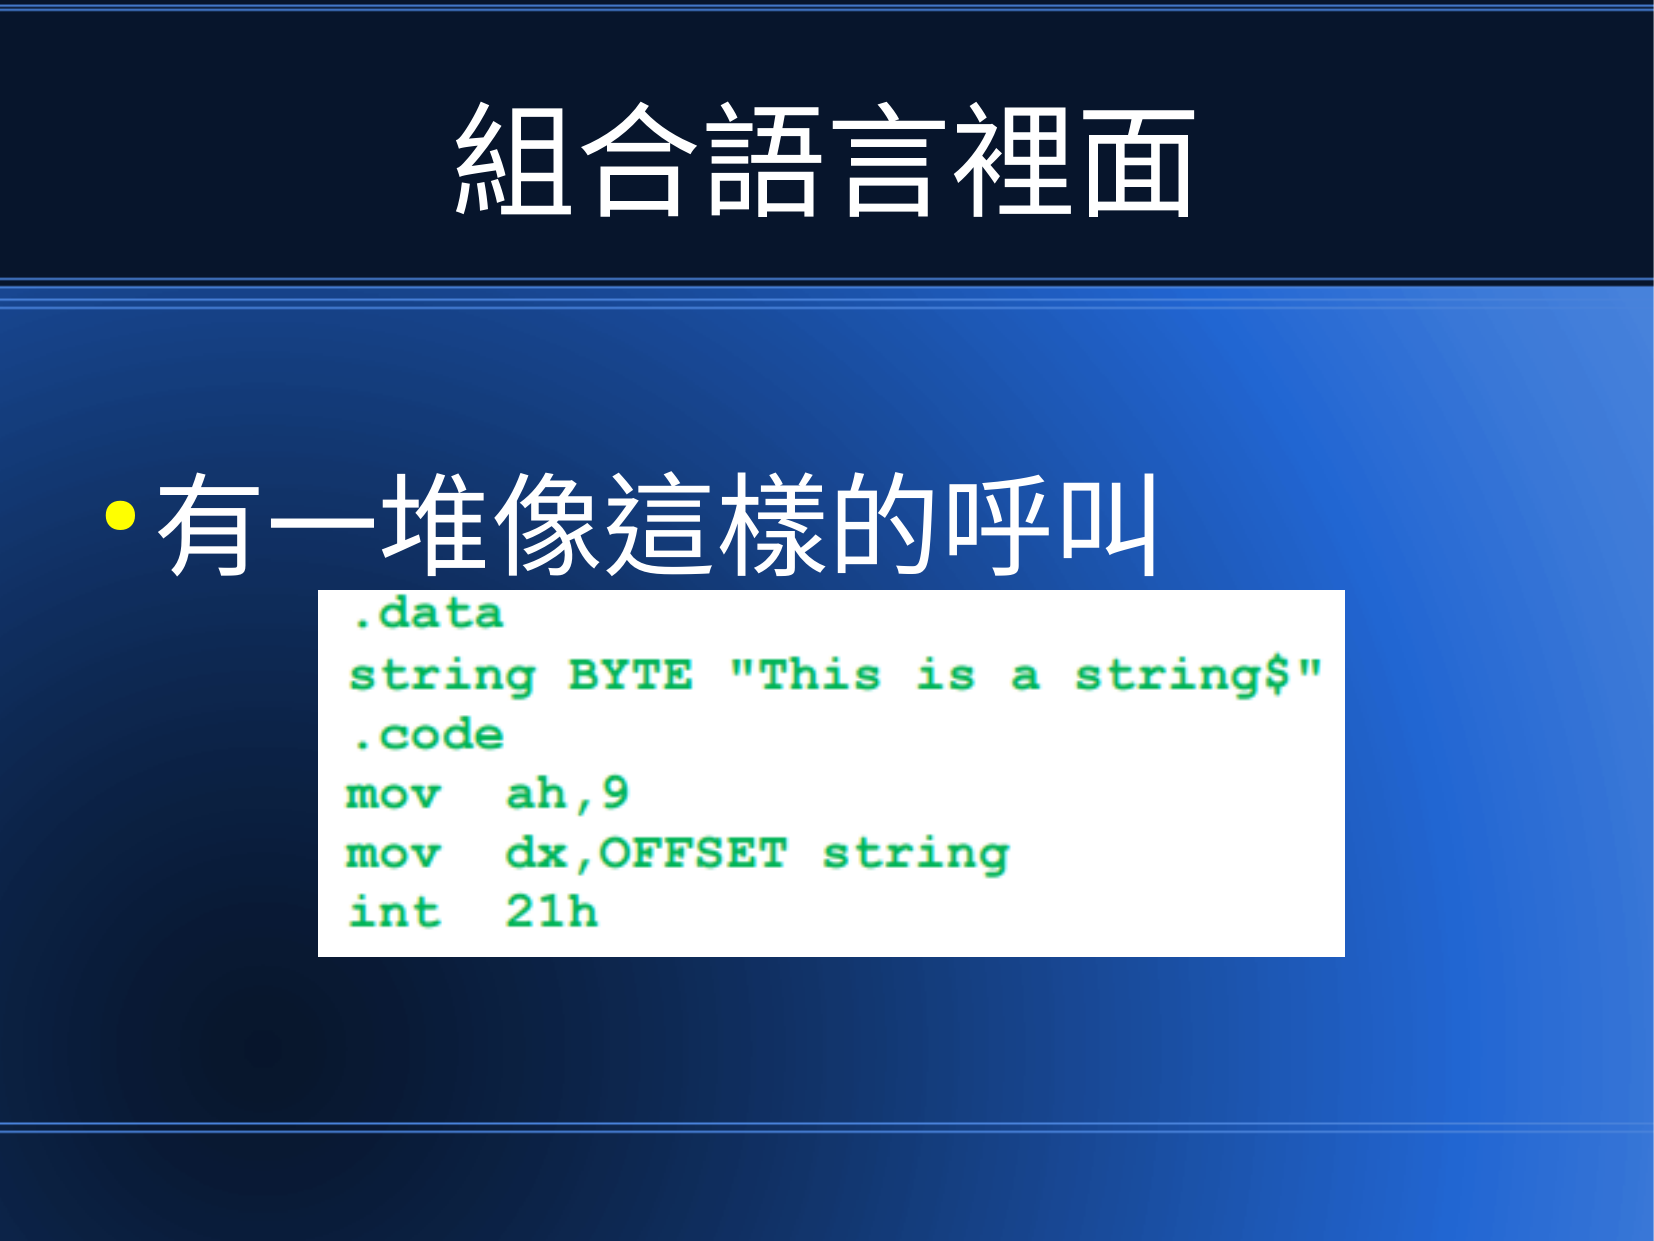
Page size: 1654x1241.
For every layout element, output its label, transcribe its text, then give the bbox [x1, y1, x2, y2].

picture [318, 590, 1345, 957]
list 有一堆像這樣的呼叫 [82, 355, 1571, 1241]
title 組合語言裡面 [82, 49, 1571, 257]
picture [0, 0, 1654, 1241]
